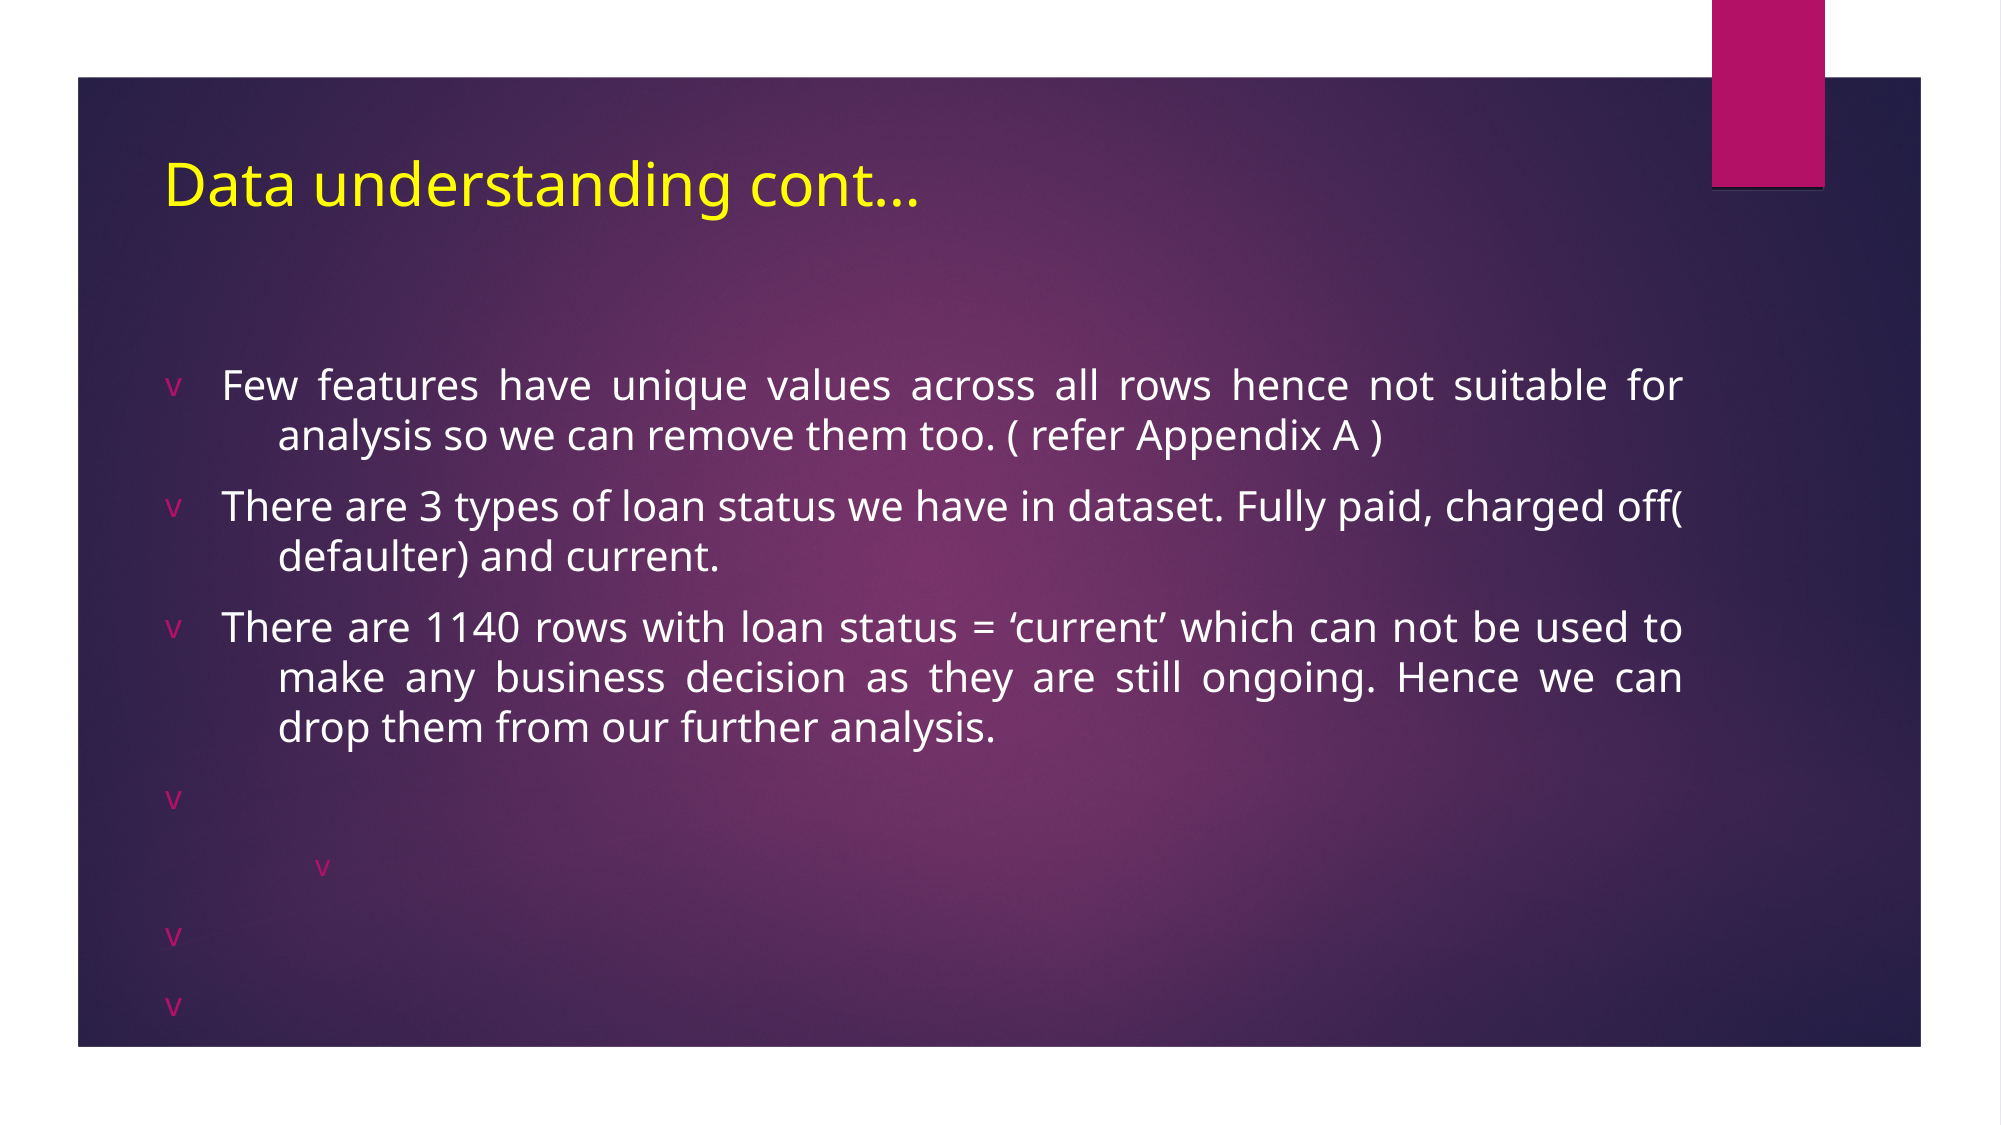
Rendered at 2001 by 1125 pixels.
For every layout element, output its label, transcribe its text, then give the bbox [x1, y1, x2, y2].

subtitle Few features have unique values across all rows hence not suitable for analysis so we can remove them too. ( refer Appendix A ) There are 3 types of loan status we have in dataset. Fully paid, charged off( defaulter) and current. There are 1140 rows with loan status = ‘current’ which can not be used to make any business decision as they are still ongoing. Hence we can drop them from our further analysis. [0, 351, 1700, 967]
title Data understanding cont… [148, 103, 1509, 232]
